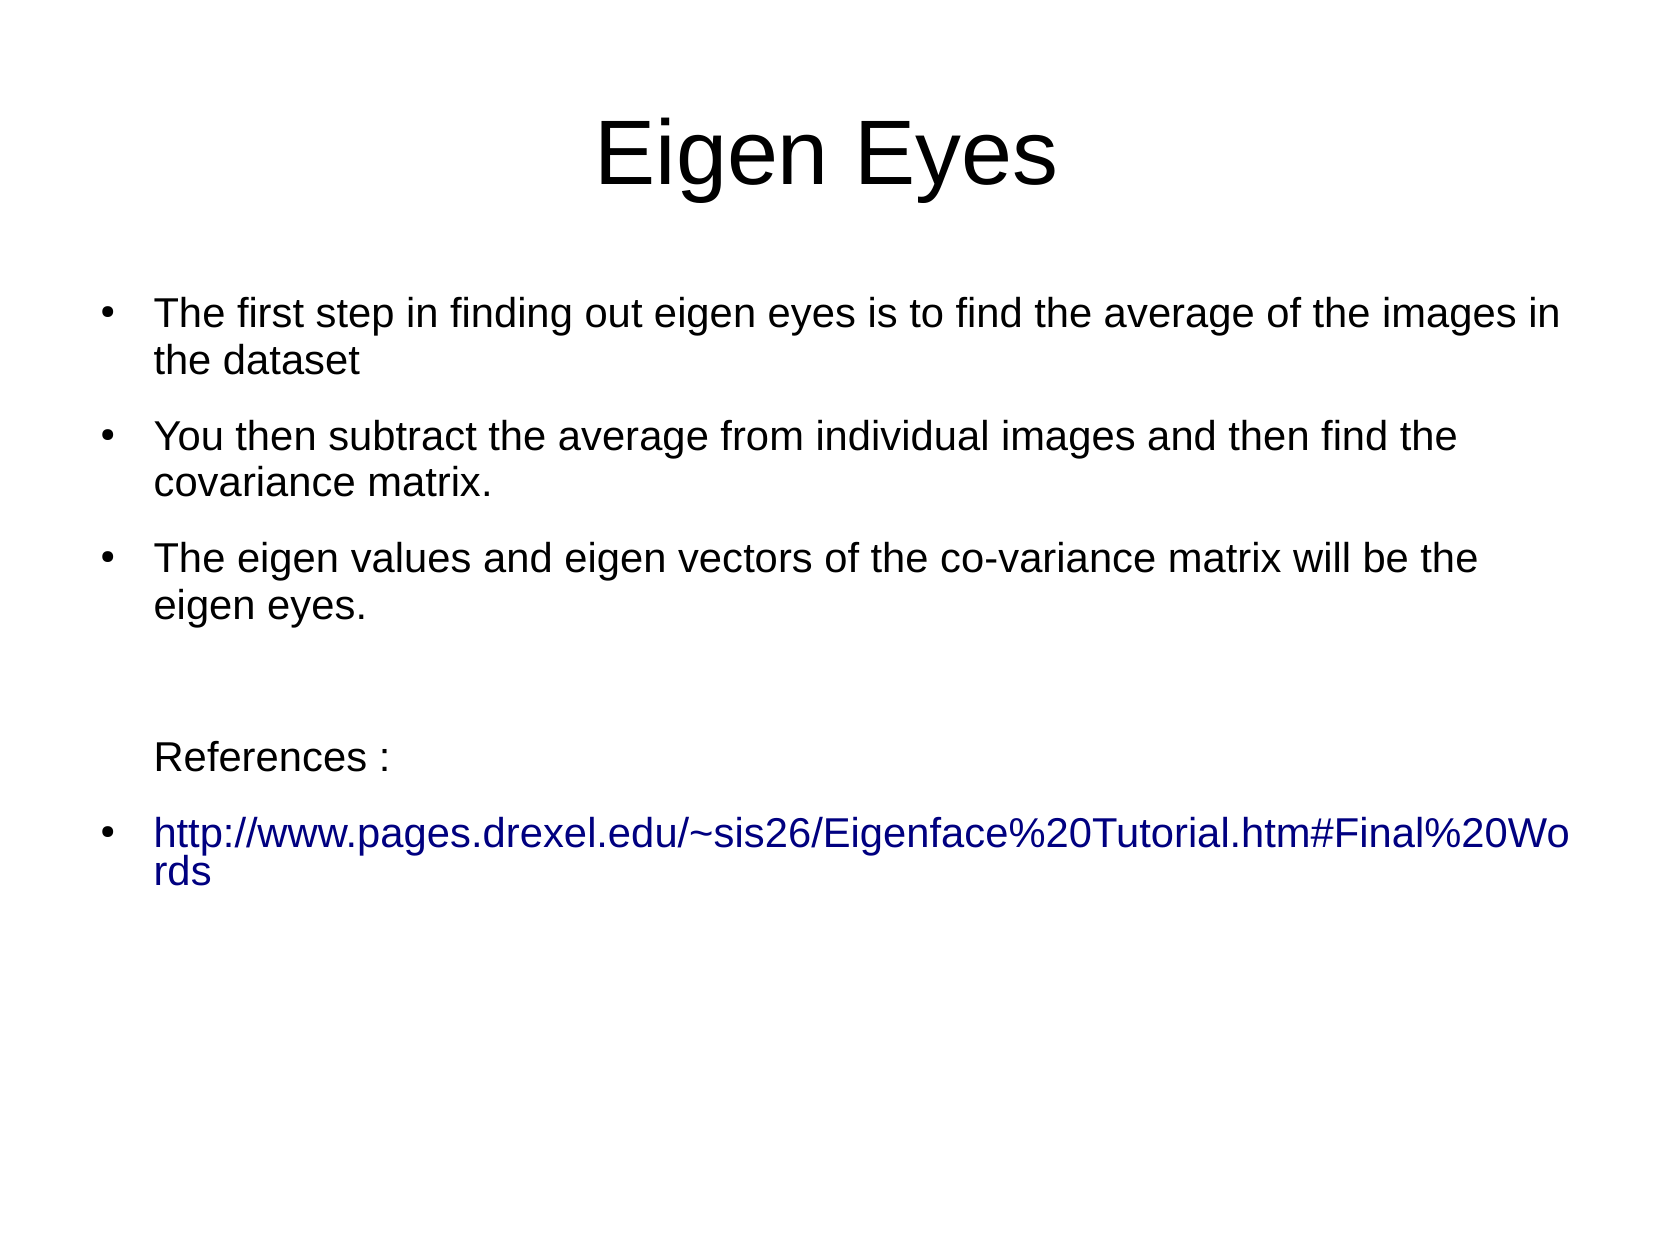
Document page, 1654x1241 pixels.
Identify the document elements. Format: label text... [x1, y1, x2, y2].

list The first step in finding out eigen eyes is to find the average of the images in the dataset You then subtract the average from individual images and then find the covariance matrix. The eigen values and eigen vectors of the co-variance matrix will be the eigen eyes. References : http://www.pages.drexel.edu/~sis26/Eigenface%20Tutorial.htm#Final%20Words [82, 290, 1571, 1010]
title Eigen Eyes [82, 49, 1571, 257]
